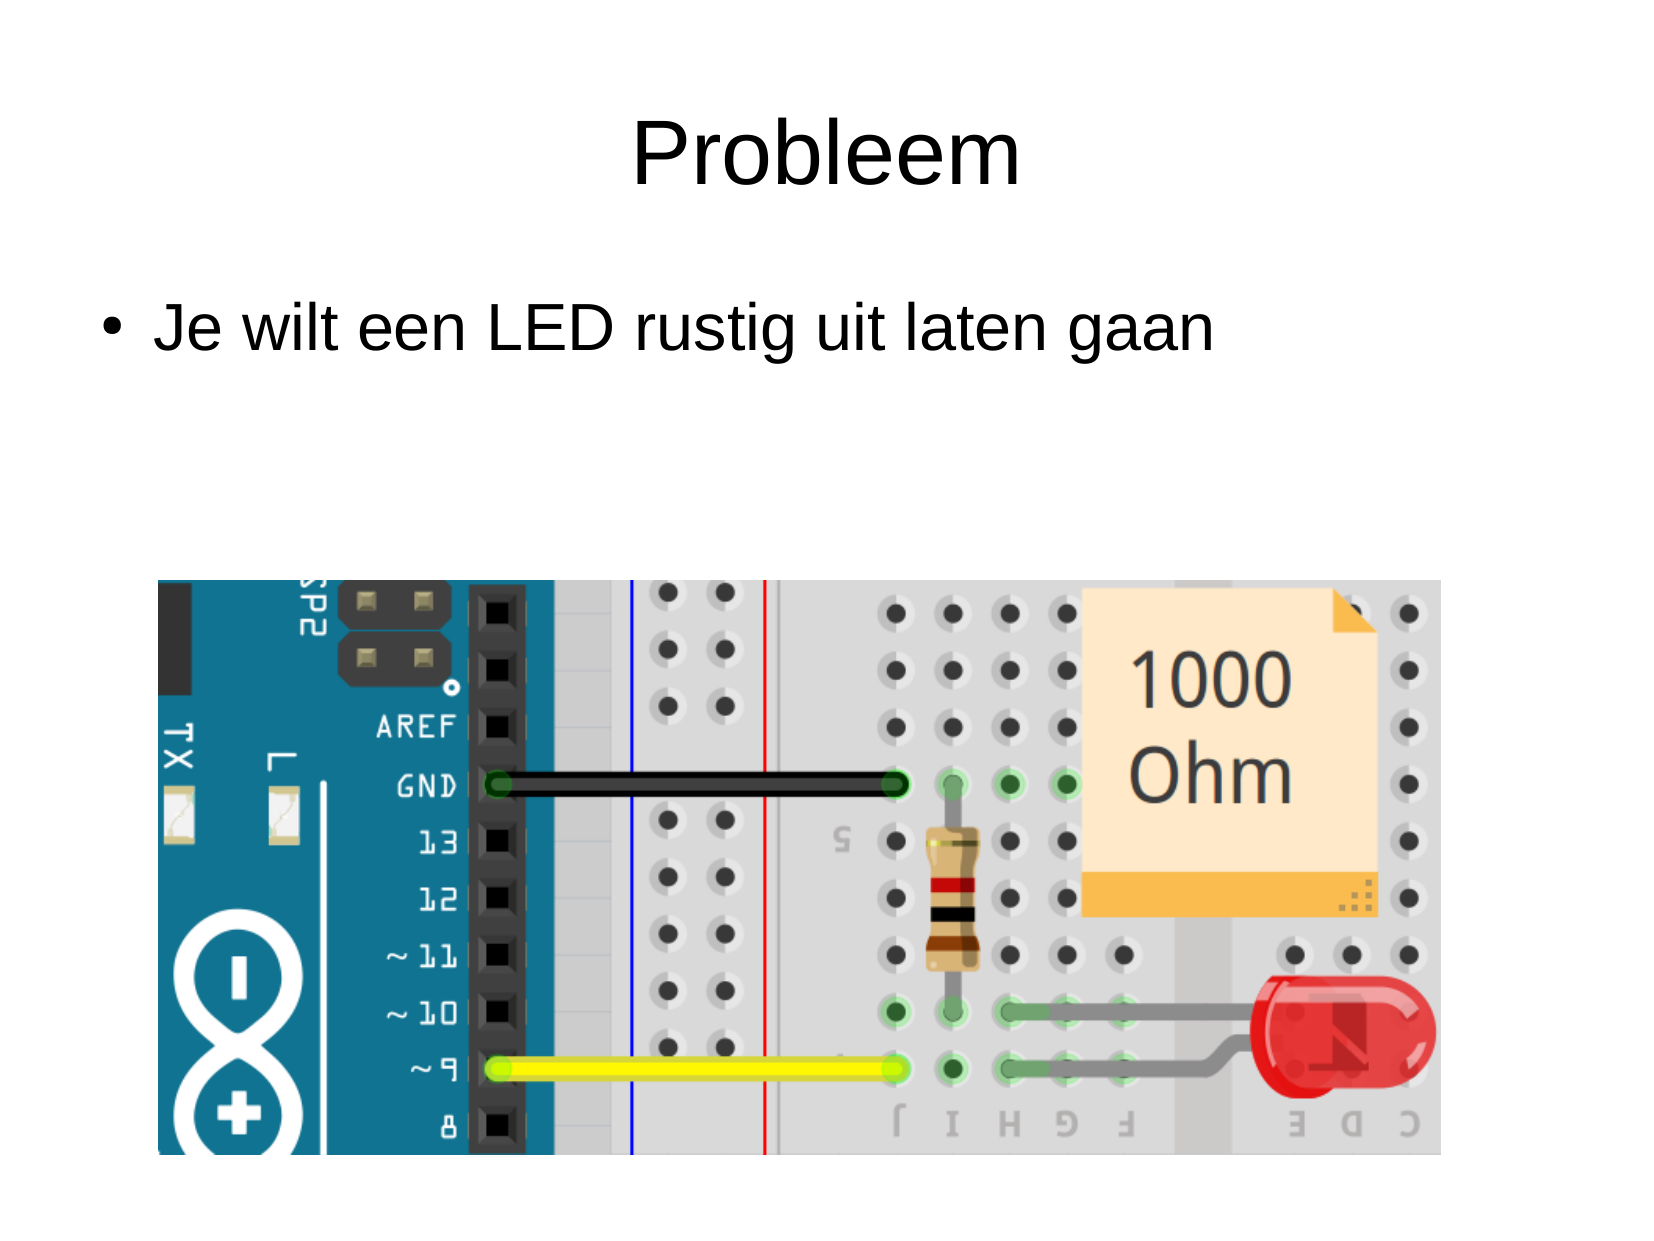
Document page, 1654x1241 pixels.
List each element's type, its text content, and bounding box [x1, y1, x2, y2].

list Je wilt een LED rustig uit laten gaan [82, 290, 1571, 1010]
title Probleem [82, 49, 1571, 257]
picture [158, 580, 1441, 1156]
